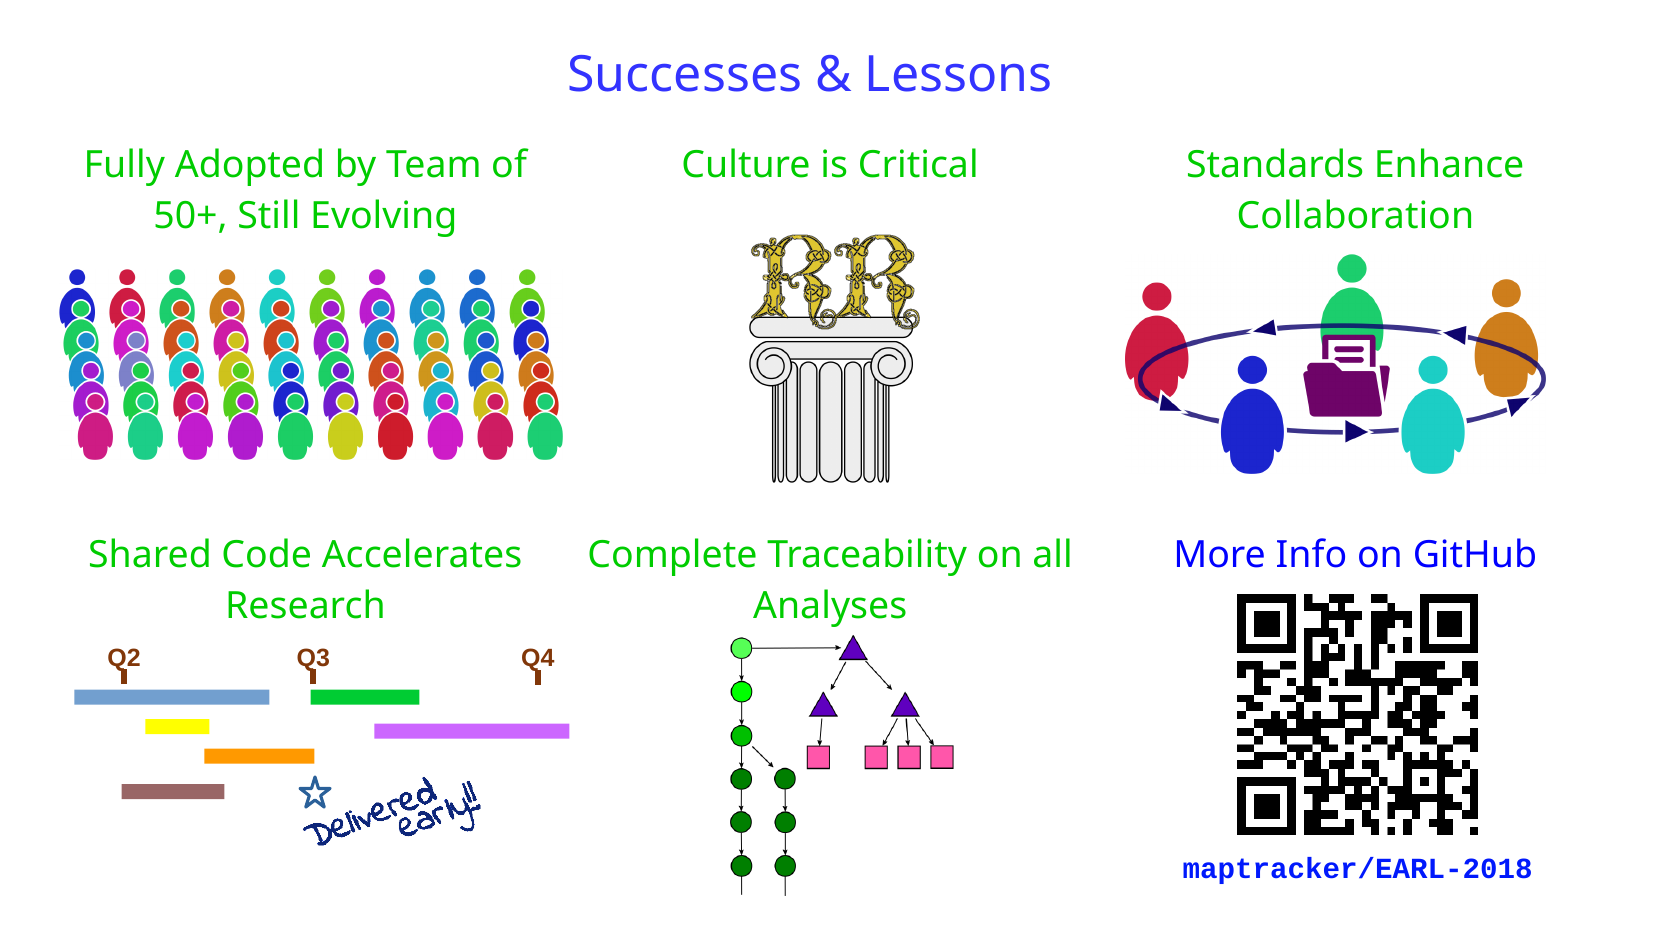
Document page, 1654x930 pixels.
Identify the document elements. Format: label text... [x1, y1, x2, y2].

picture [705, 629, 976, 901]
table_header Culture is Critical [568, 130, 1093, 520]
table_cell More Info on GitHub [1093, 520, 1618, 910]
text_box [374, 723, 570, 739]
table_cell Shared Code Accelerates Research [43, 520, 568, 910]
text_box [204, 748, 315, 764]
text_box [121, 784, 225, 800]
text_box Q4 [500, 636, 576, 680]
text_box Q3 [275, 636, 351, 680]
picture [59, 269, 563, 460]
picture [302, 776, 481, 846]
text_box maptracker/EARL-2018 [1155, 847, 1561, 895]
text_box [74, 689, 270, 705]
picture [302, 776, 313, 786]
picture [1125, 254, 1546, 474]
text_box Q2 [86, 635, 162, 679]
table_header Standards Enhance Collaboration [1093, 130, 1618, 520]
text_box [310, 689, 420, 705]
picture [308, 786, 322, 801]
picture [1237, 594, 1478, 836]
table_cell Complete Traceability on all Analyses [568, 520, 1093, 910]
table_header Fully Adopted by Team of 50+, Still Evolving [43, 130, 568, 520]
picture [746, 230, 924, 485]
text_box Successes & Lessons [30, 30, 1591, 116]
text_box [145, 719, 210, 735]
